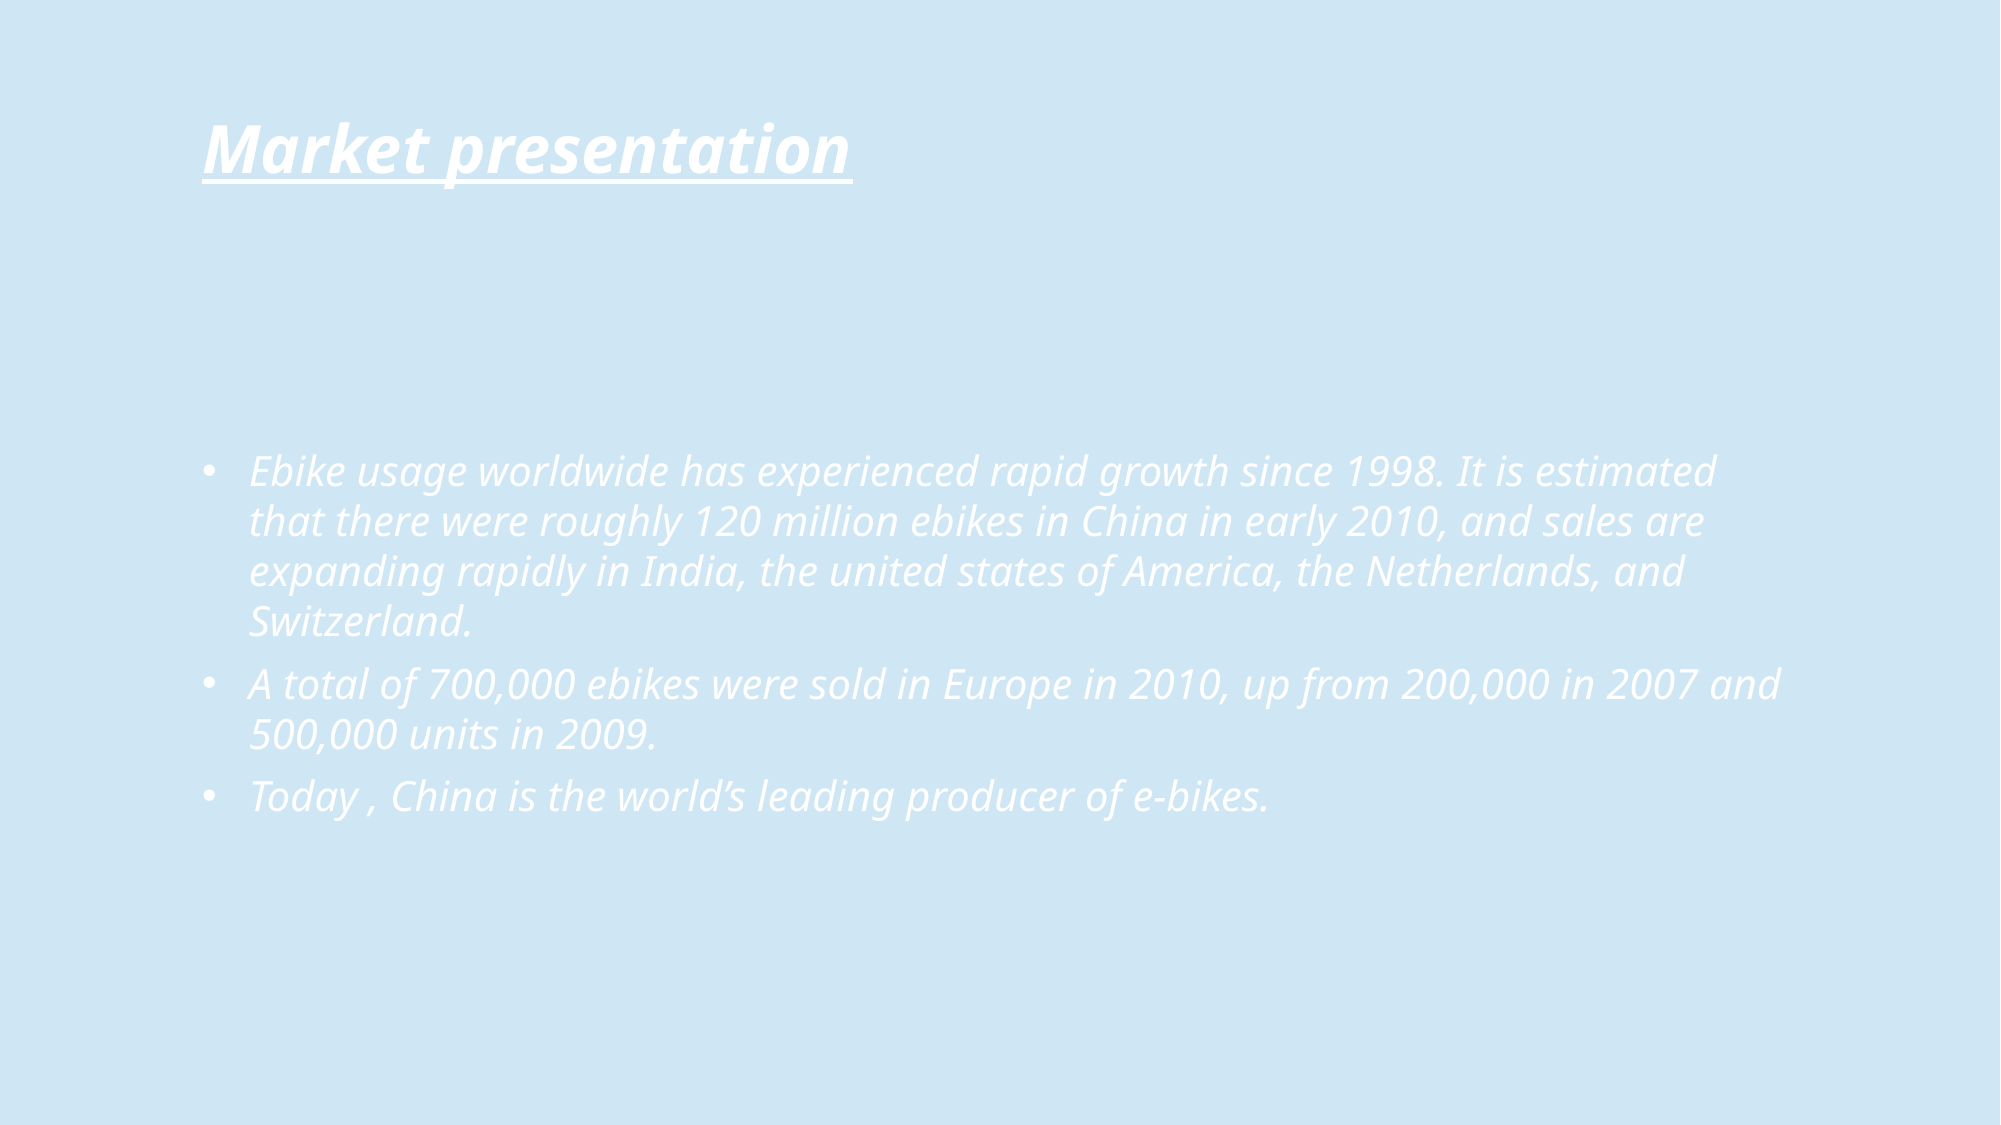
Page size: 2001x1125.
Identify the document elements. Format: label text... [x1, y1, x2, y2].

list Ebike usage worldwide has experienced rapid growth since 1998. It is estimated that there were roughly 120 million ebikes in China in early 2010, and sales are expanding rapidly in India, the united states of America, the Netherlands, and Switzerland. A total of 700,000 ebikes were sold in Europe in 2010, up from 200,000 in 2007 and 500,000 units in 2009. Today , China is the world’s leading producer of e-bikes. [187, 437, 1813, 950]
title Market presentation [187, 99, 1813, 413]
